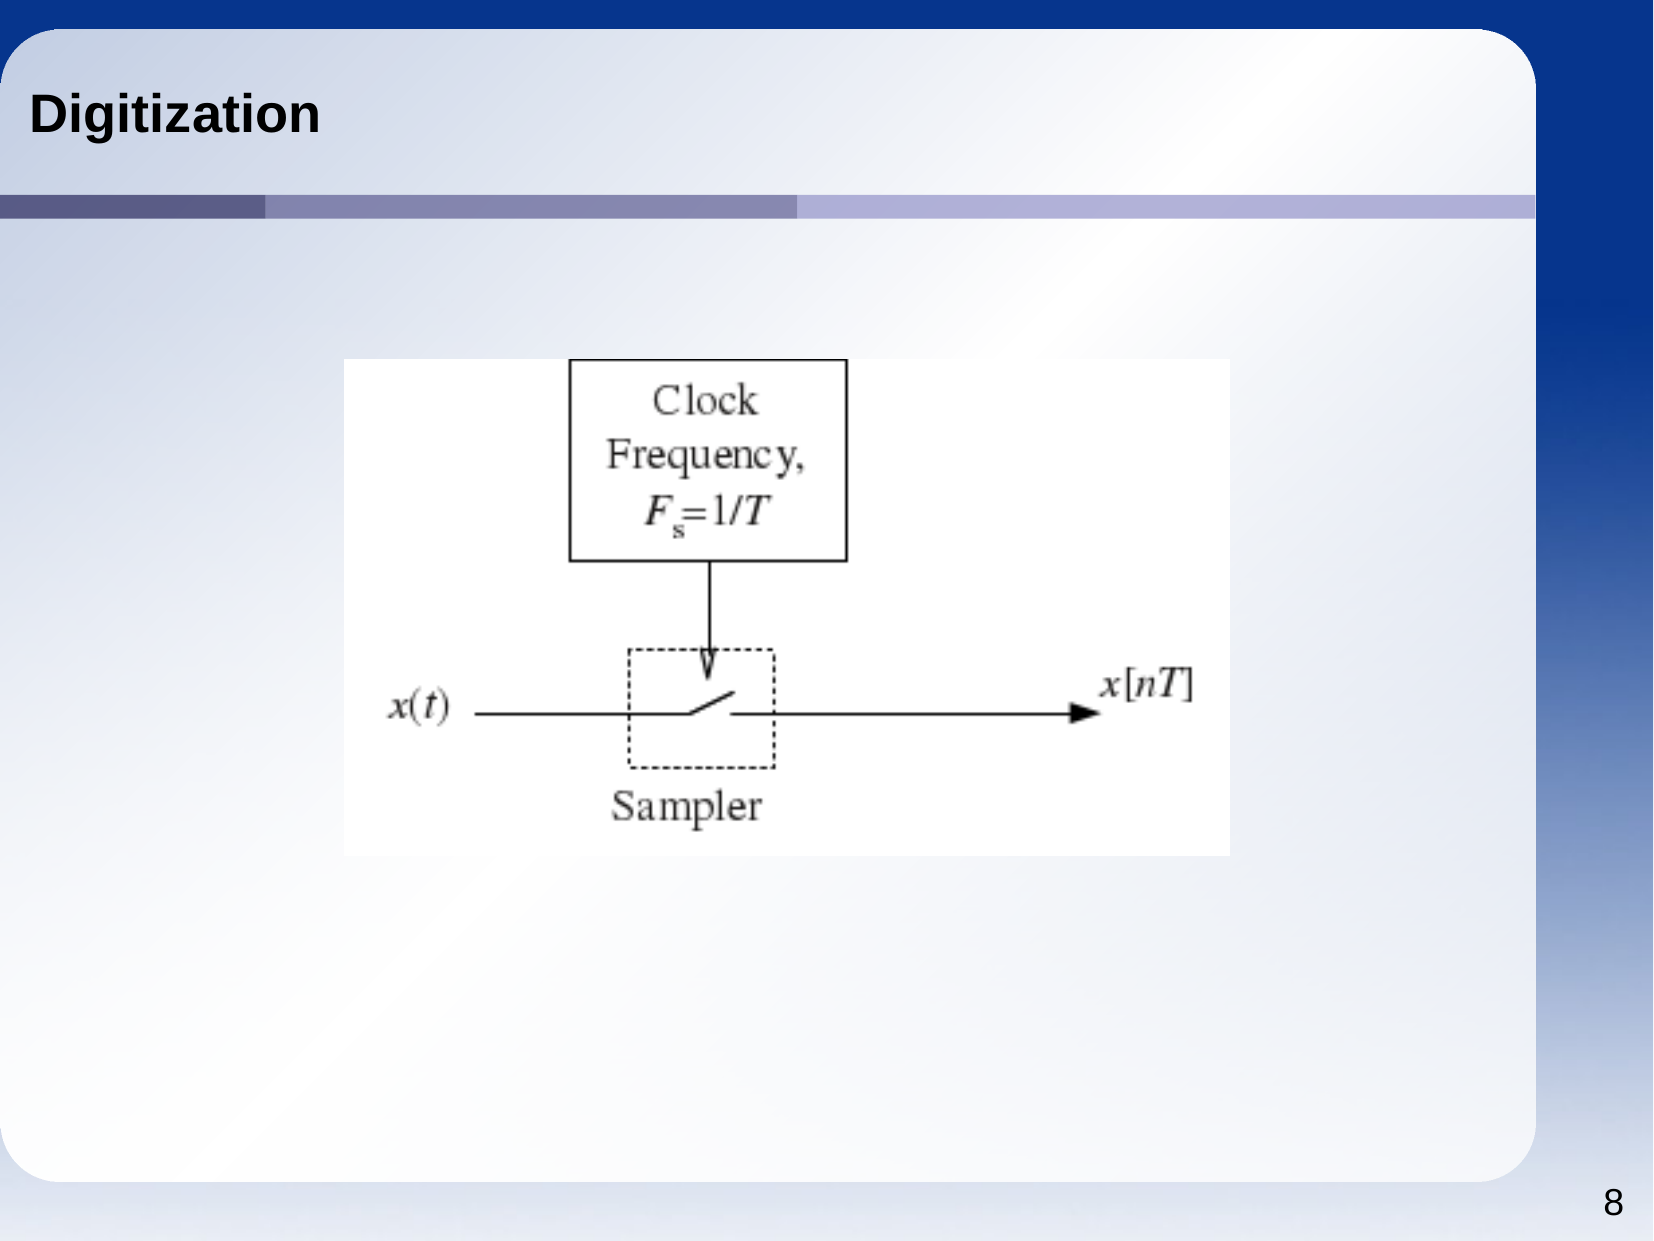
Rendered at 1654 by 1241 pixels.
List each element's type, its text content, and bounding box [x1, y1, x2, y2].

title Digitization [29, 49, 1506, 178]
picture [0, 0, 1654, 1241]
picture [344, 360, 1231, 856]
